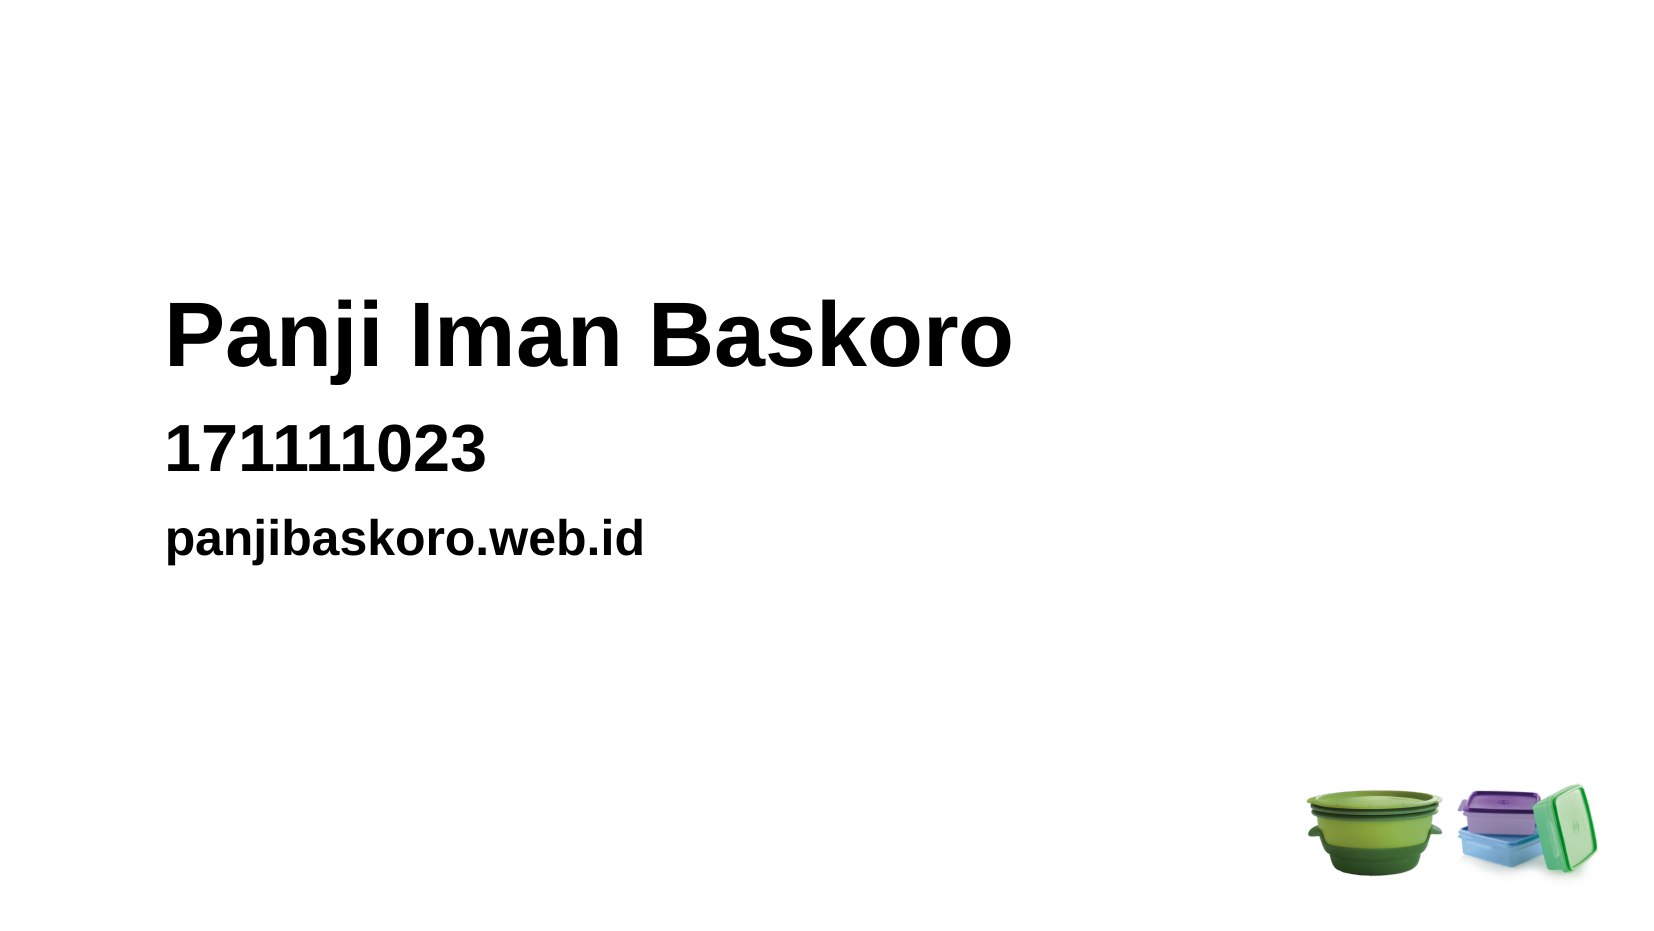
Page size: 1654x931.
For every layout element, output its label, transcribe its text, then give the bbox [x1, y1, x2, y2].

text_box Panji Iman Baskoro 171111023 panjibaskoro.web.id [150, 276, 1096, 574]
picture [1302, 779, 1606, 897]
